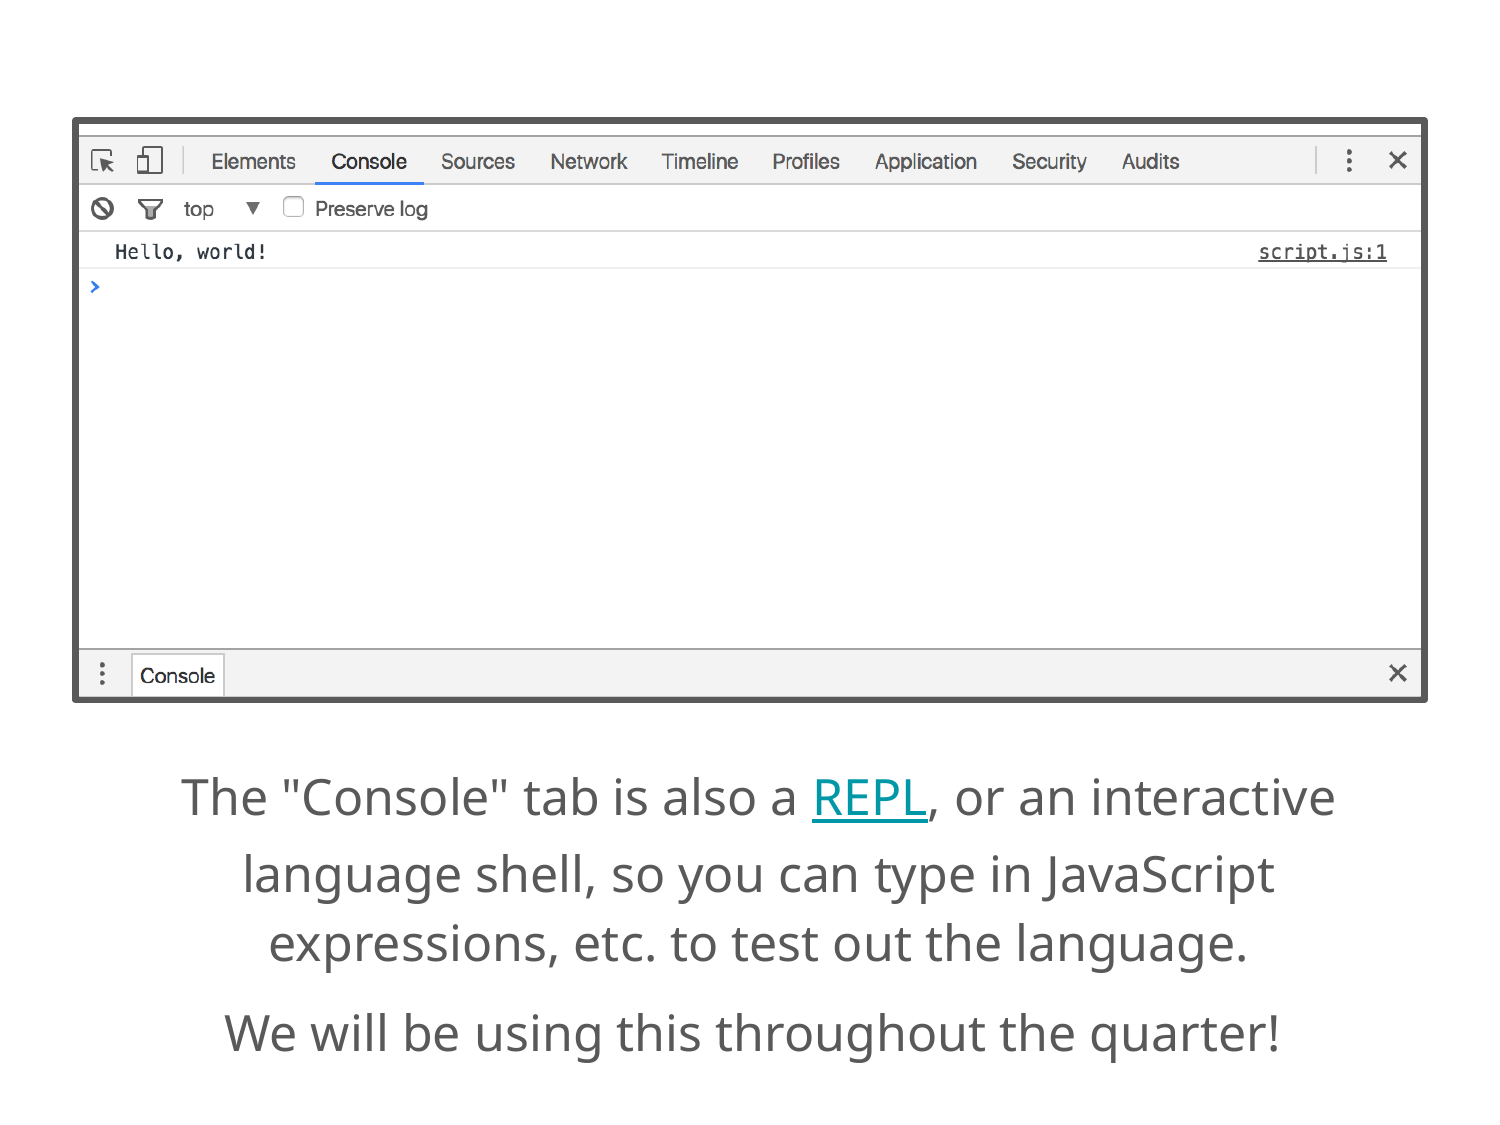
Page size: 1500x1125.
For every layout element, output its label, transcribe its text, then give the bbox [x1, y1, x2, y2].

list The "Console" tab is also a REPL, or an interactive language shell, so you can type in JavaScript expressions, etc. to test out the language. We will be using this throughout the quarter! [137, 739, 1381, 905]
picture [78, 123, 1422, 697]
